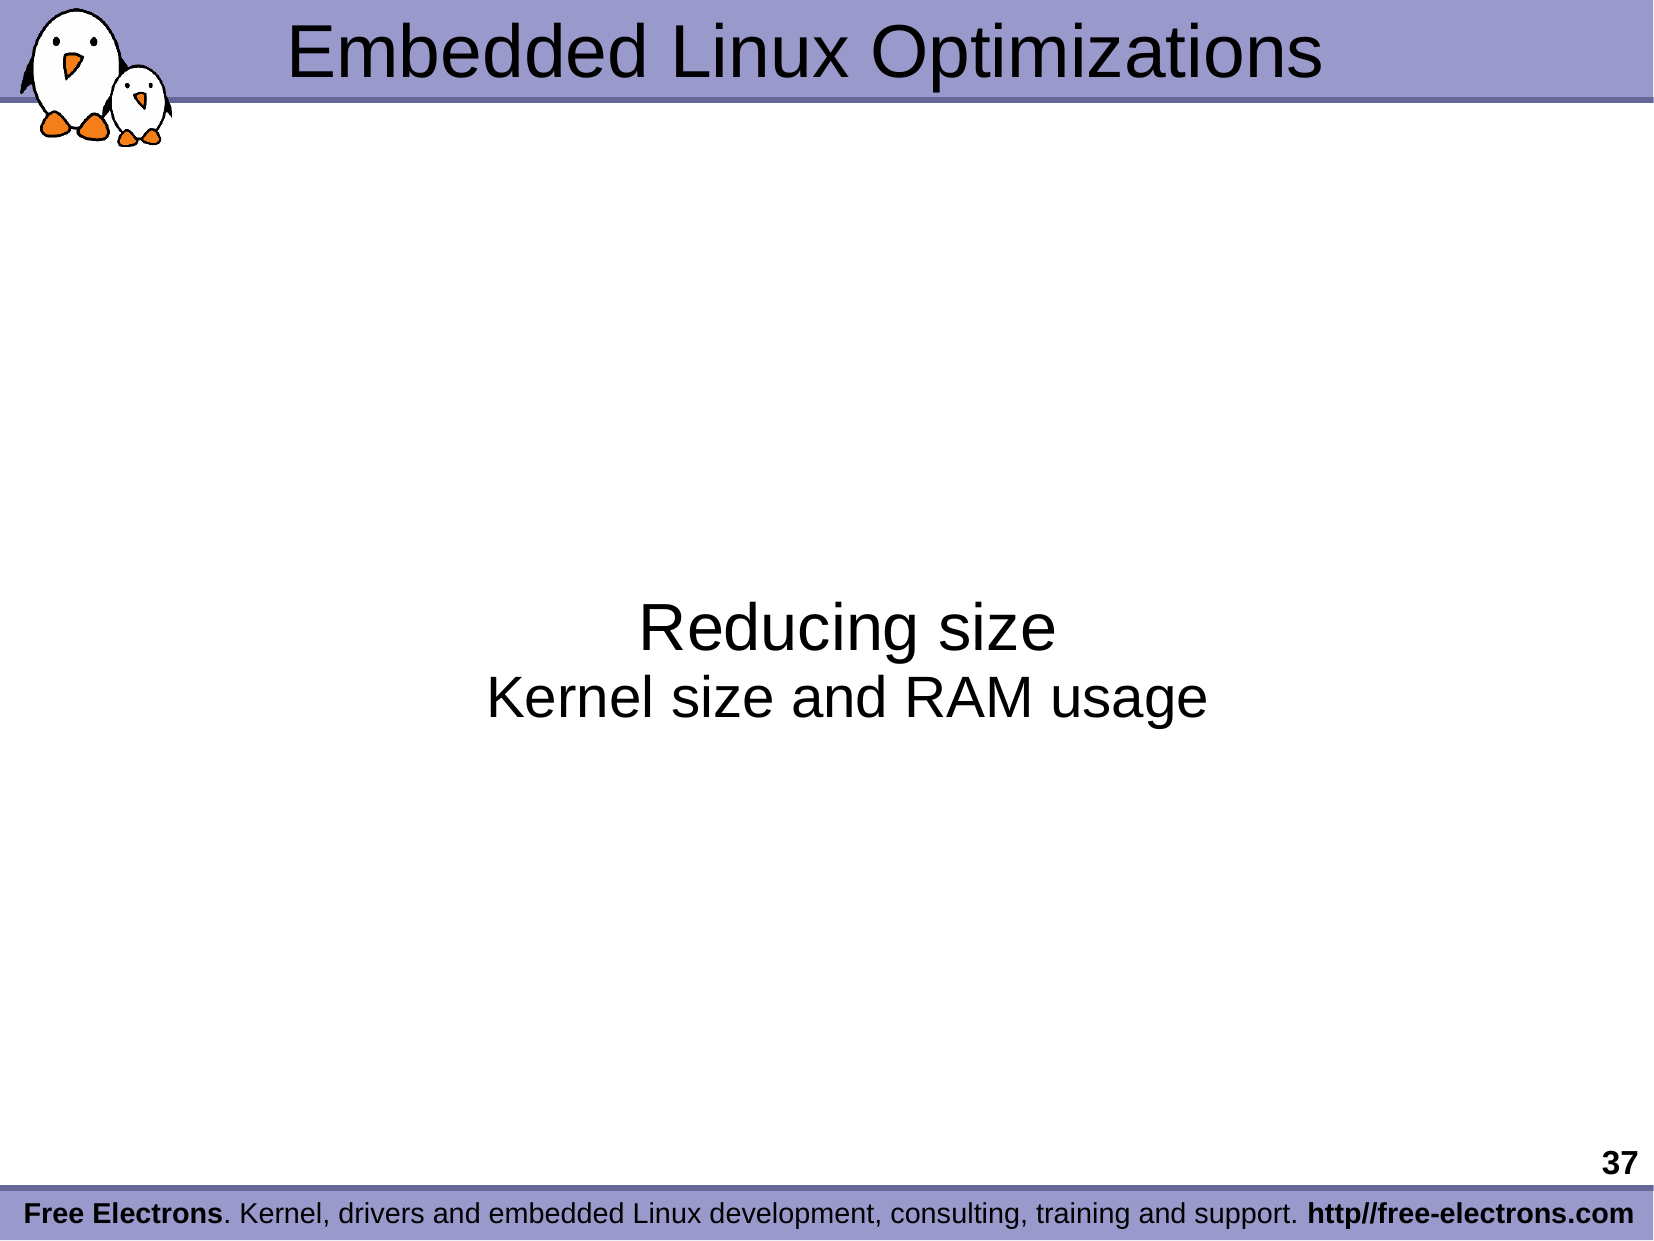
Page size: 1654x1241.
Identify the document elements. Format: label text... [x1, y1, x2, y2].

picture [20, 8, 172, 147]
title Embedded Linux Optimizations [60, 0, 1551, 103]
subtitle Reducing size Kernel size and RAM usage [68, 201, 1592, 1118]
